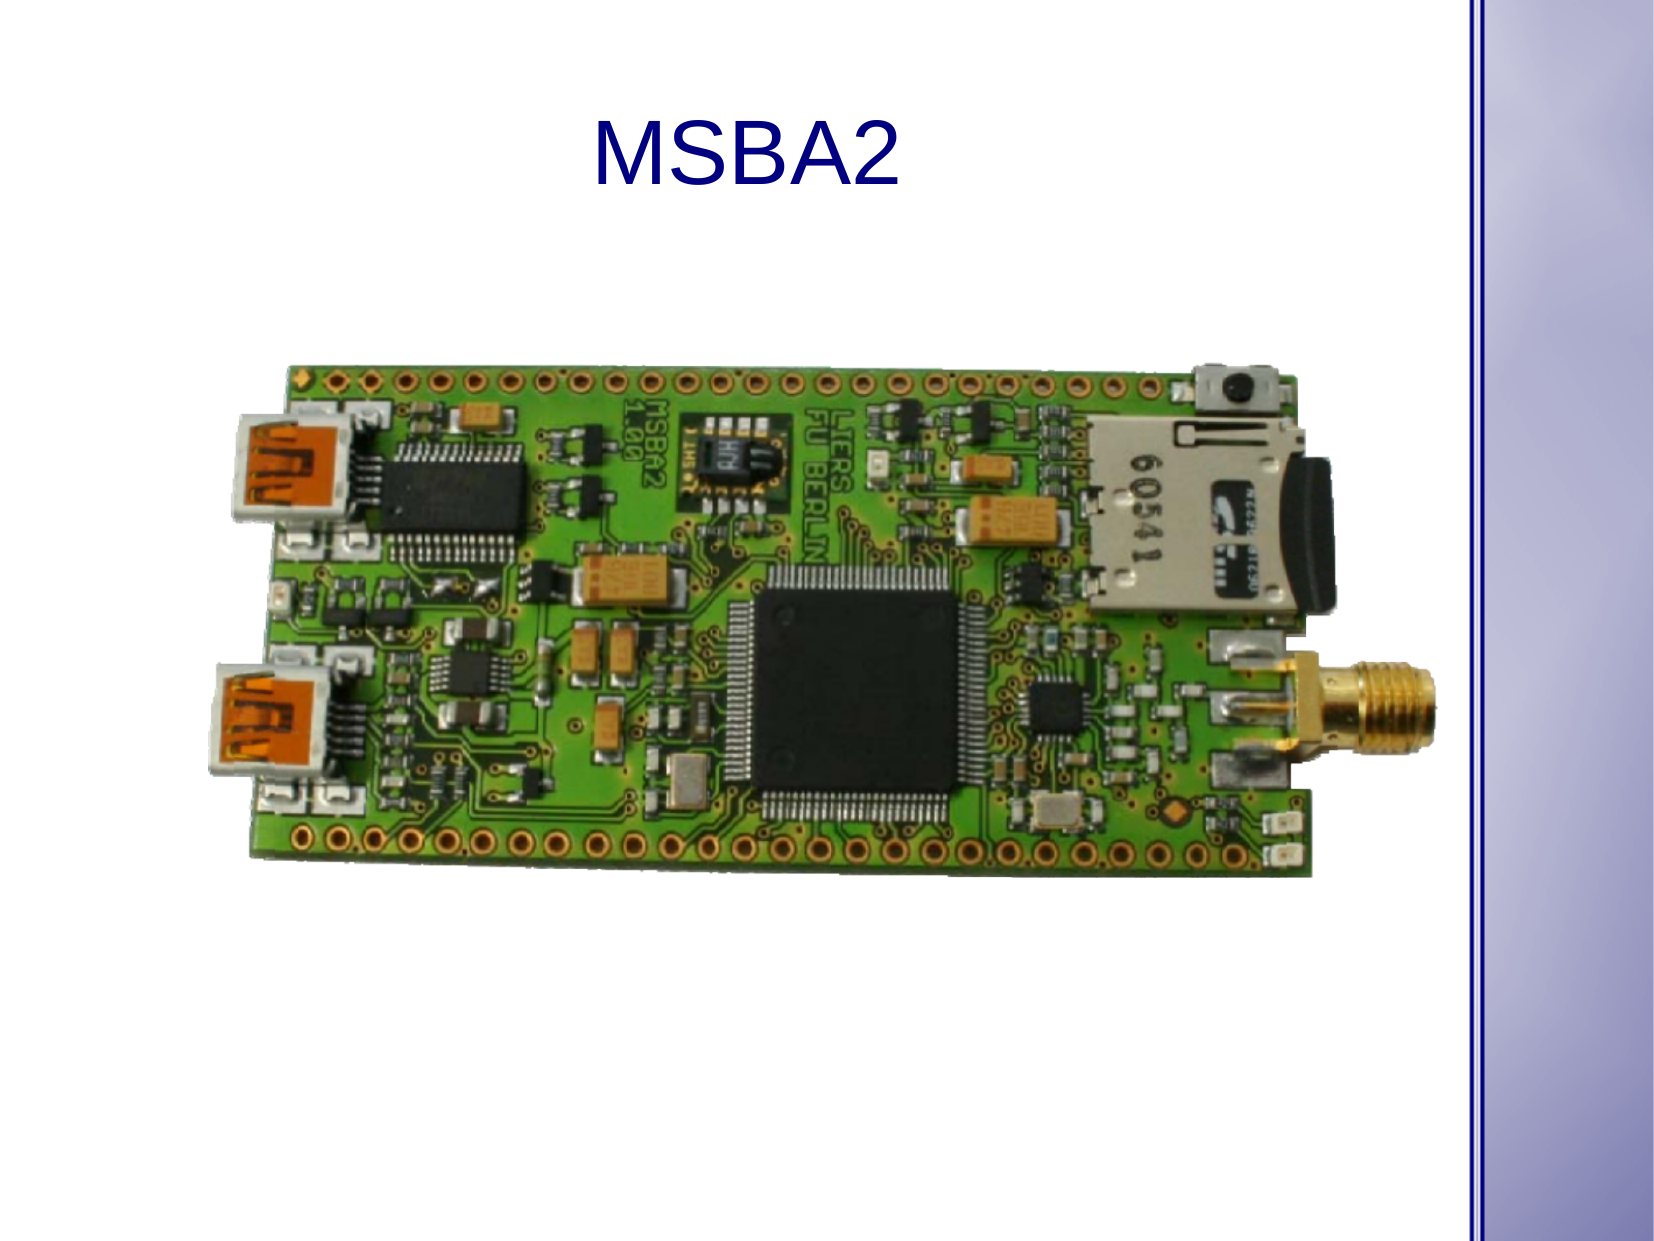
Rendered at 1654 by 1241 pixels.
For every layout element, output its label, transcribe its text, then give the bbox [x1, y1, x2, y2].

title MSBA2 [47, 49, 1447, 257]
picture [0, 0, 1654, 1241]
